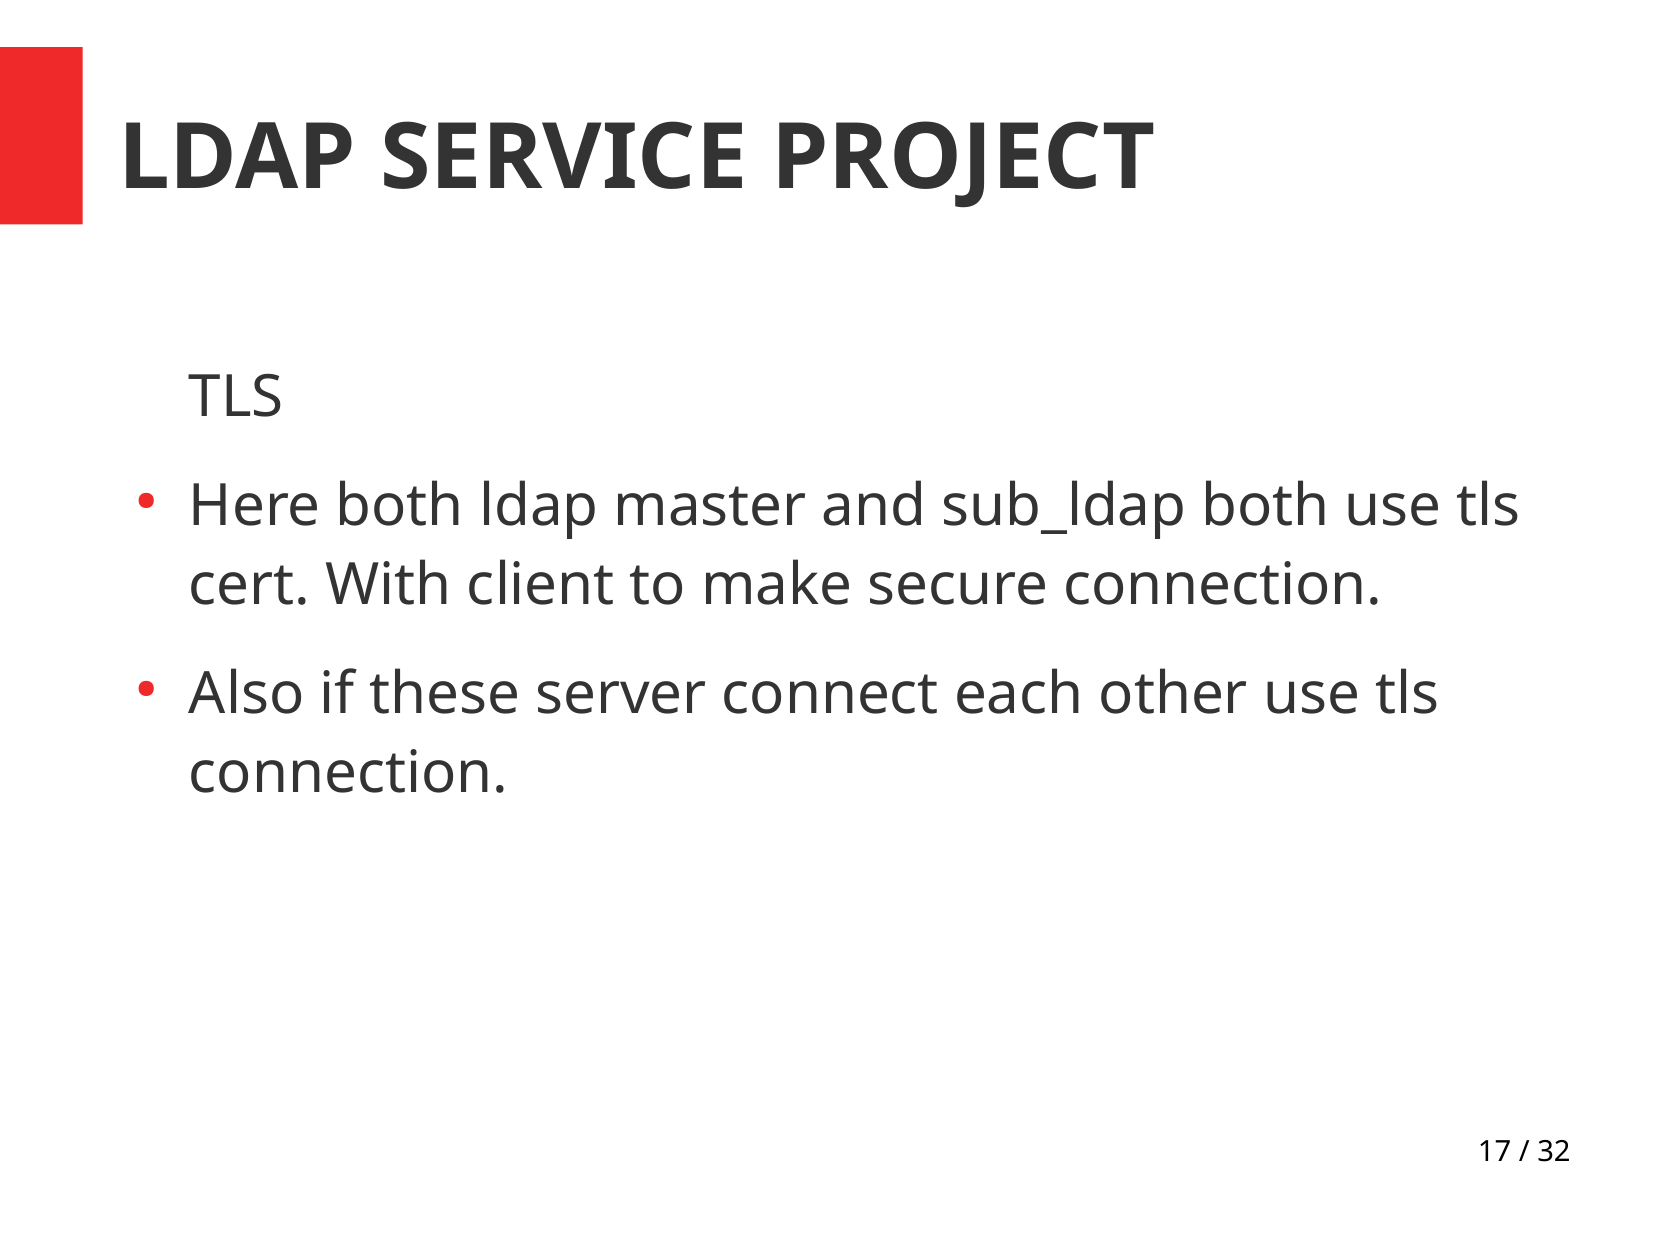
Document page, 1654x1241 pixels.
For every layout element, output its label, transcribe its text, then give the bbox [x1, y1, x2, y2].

list TLS Here both ldap master and sub_ldap both use tls cert. With client to make secure connection. Also if these server connect each other use tls connection. [118, 354, 1536, 1074]
title LDAP SERVICE PROJECT [118, 49, 1571, 257]
